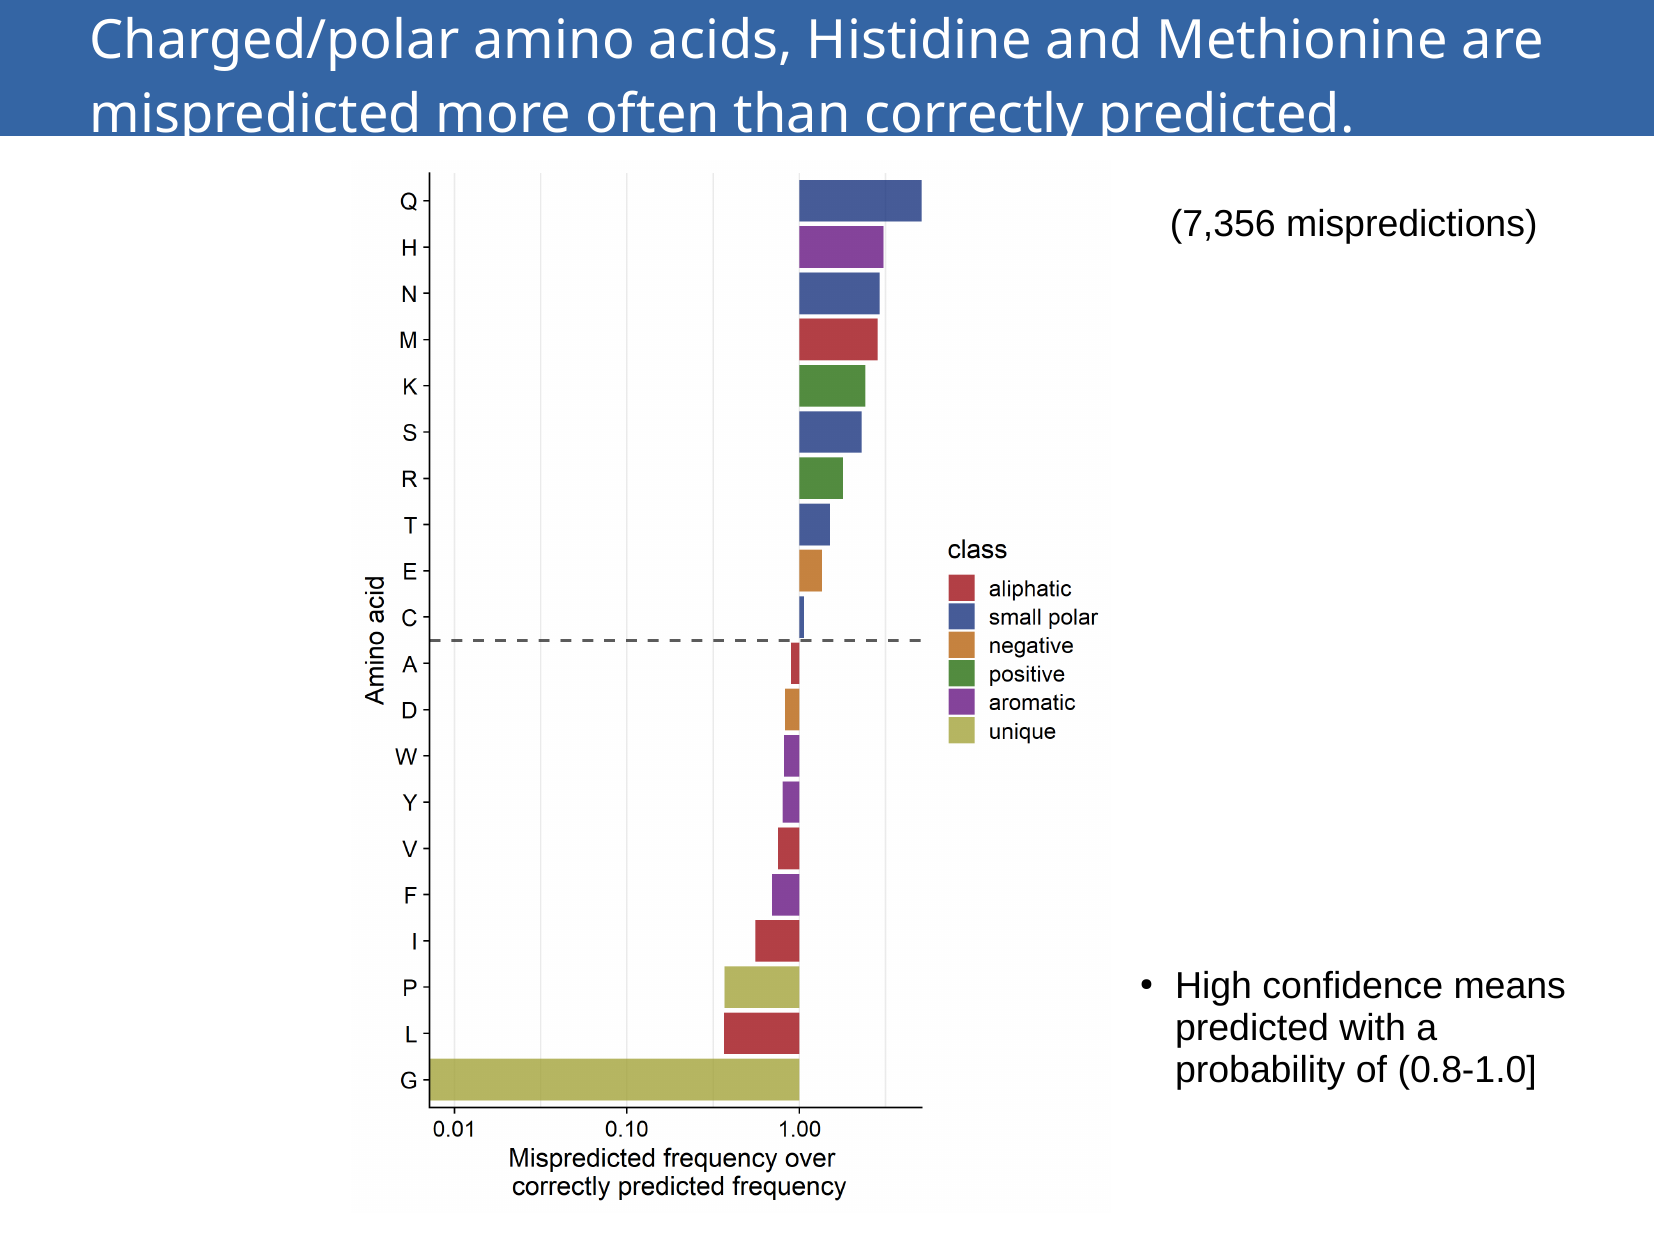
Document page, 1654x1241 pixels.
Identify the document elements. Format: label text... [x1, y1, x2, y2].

picture [351, 160, 1111, 1213]
text_box High confidence means predicted with a probability of (0.8-1.0] [1125, 957, 1621, 1156]
text_box (7,356 mispredictions) [1155, 195, 1576, 294]
text_box [1647, 0, 1654, 136]
text_box Charged/polar amino acids, Histidine and Methionine are mispredicted more often than correctly predicted. [0, 0, 1647, 218]
